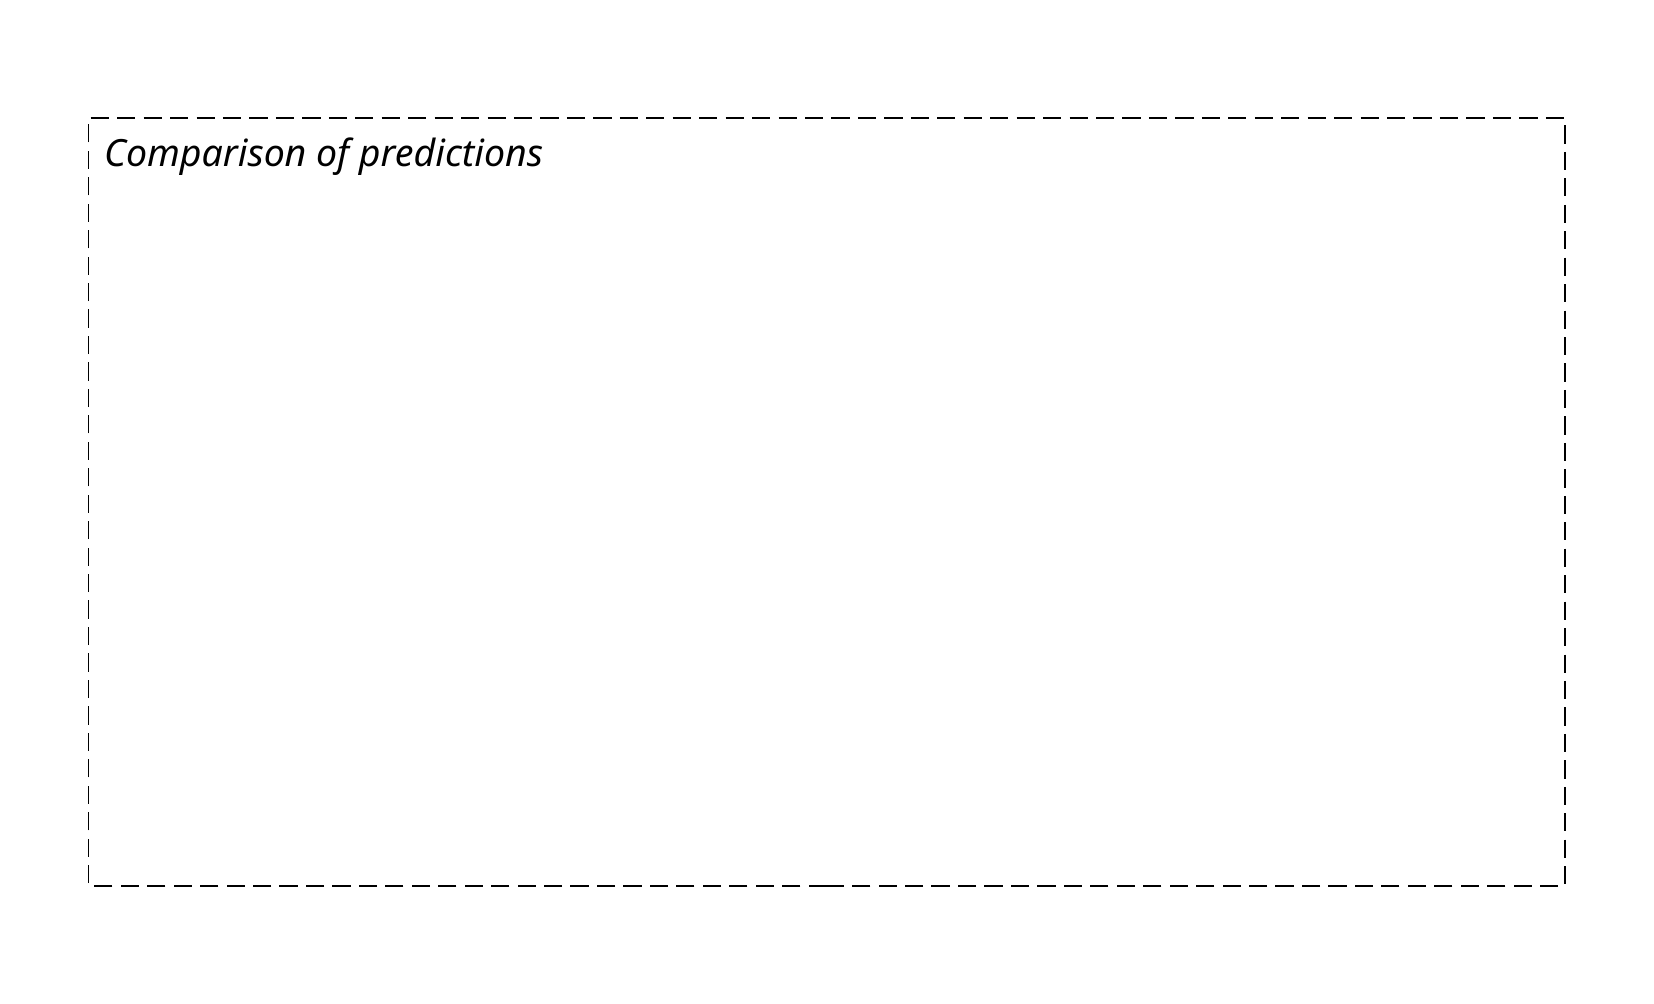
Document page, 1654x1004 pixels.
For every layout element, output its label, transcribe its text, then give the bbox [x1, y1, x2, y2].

text_box Comparison of predictions [88, 118, 1565, 886]
